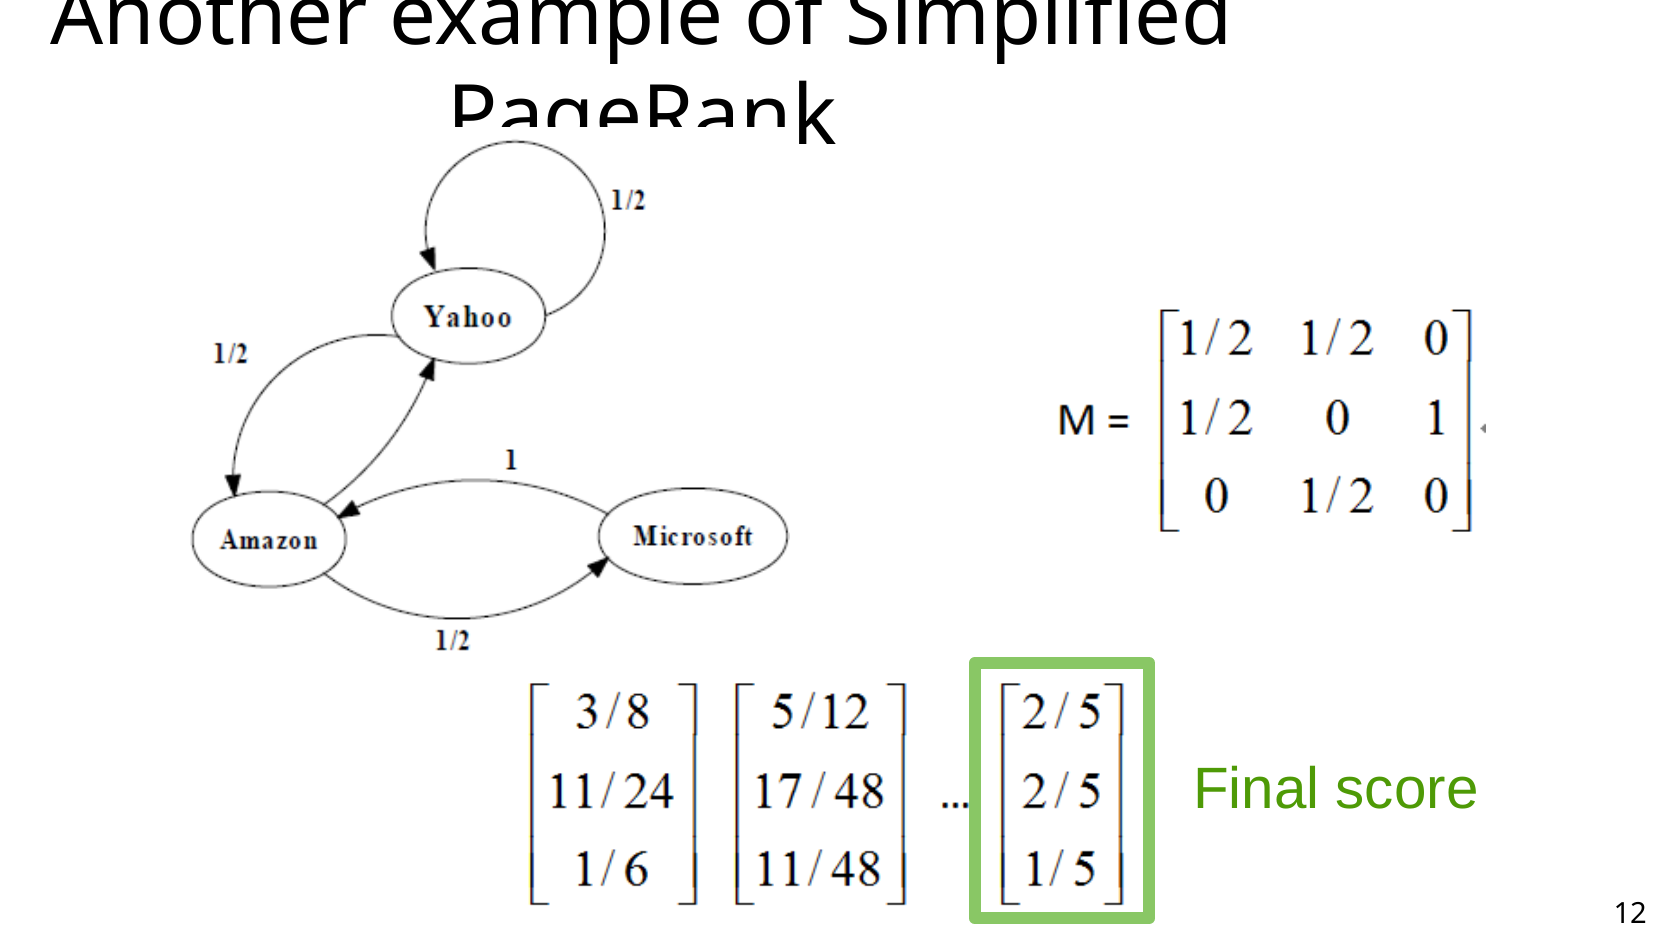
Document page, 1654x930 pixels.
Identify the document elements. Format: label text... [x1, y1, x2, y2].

picture [981, 669, 1143, 912]
picture [189, 127, 969, 919]
title Another example of Simplified PageRank [0, 1, 1653, 120]
text_box Final score [1178, 748, 1576, 884]
picture [1038, 284, 1486, 558]
